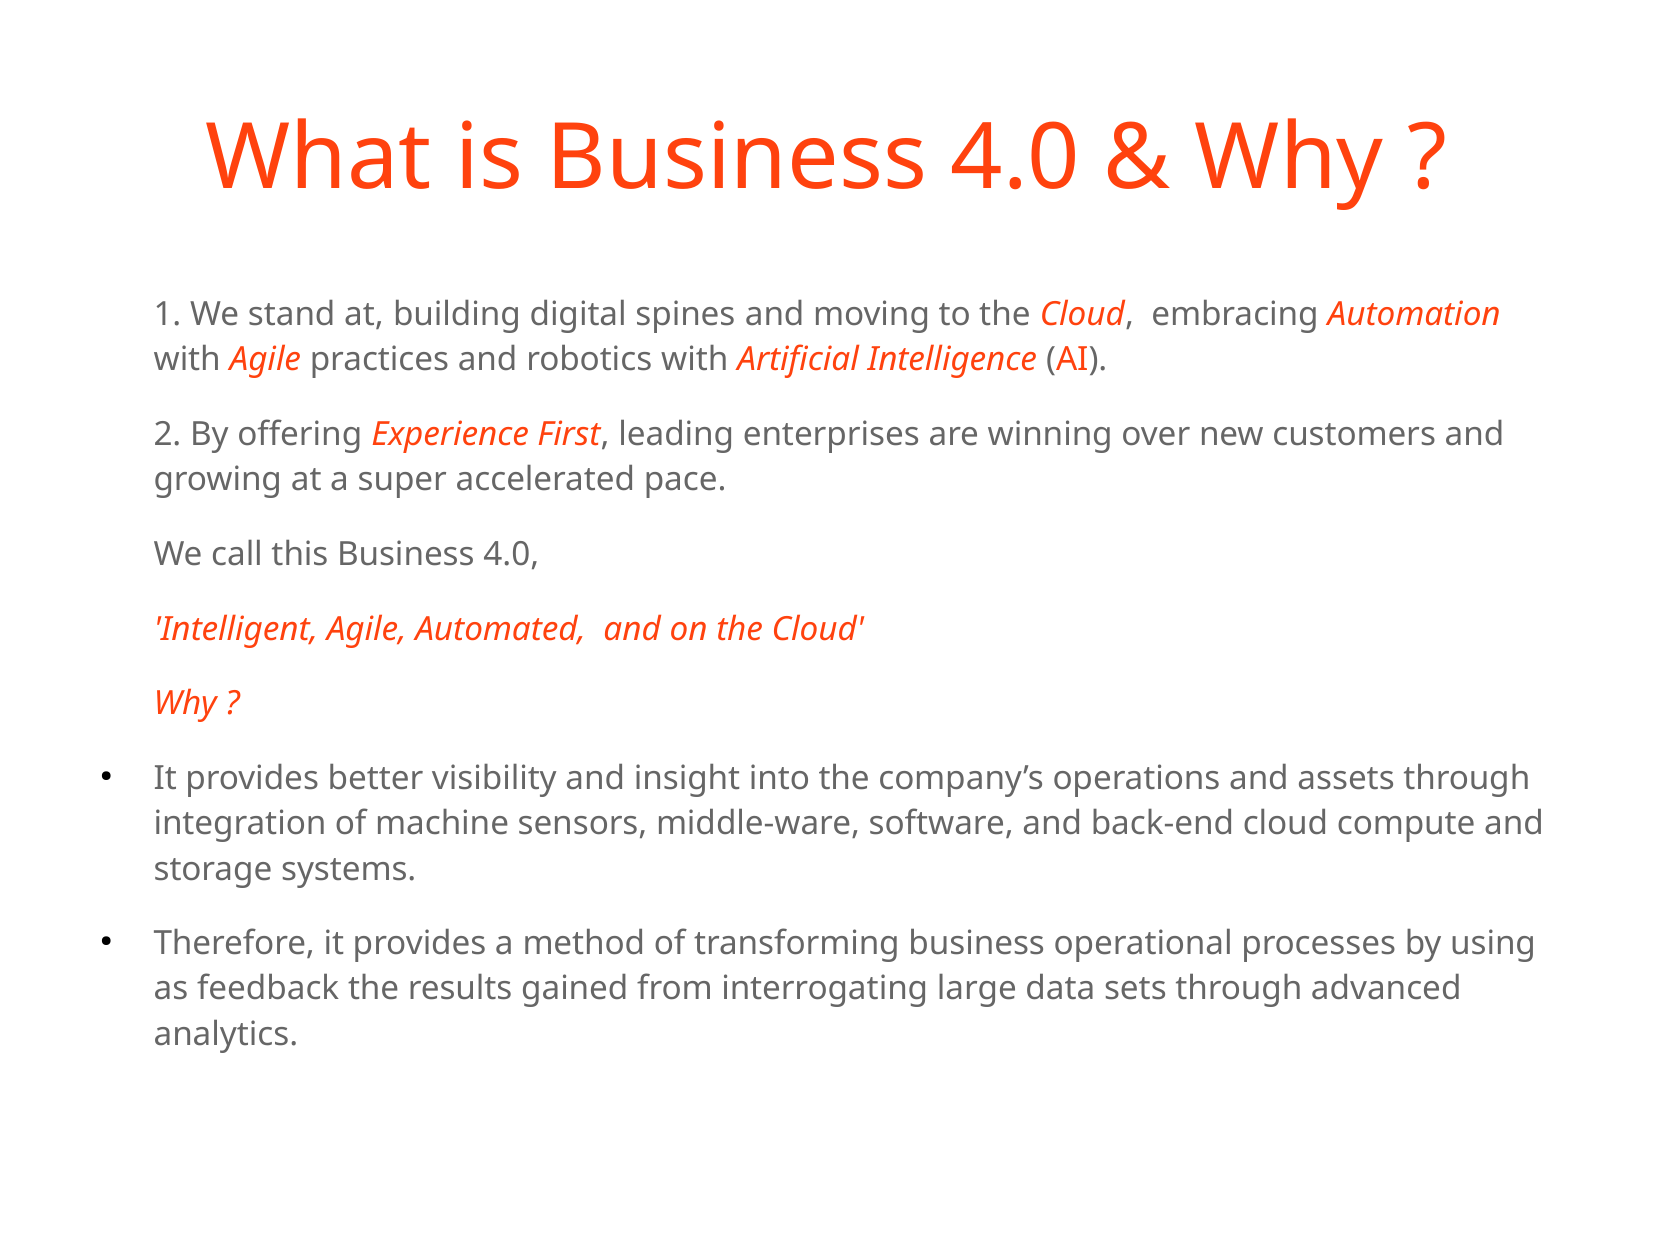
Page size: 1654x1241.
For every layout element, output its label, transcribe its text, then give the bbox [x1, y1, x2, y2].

title What is Business 4.0 & Why ? [82, 49, 1571, 257]
list 1. We stand at, building digital spines and moving to the Cloud, embracing Automation with Agile practices and robotics with Artificial Intelligence (AI). 2. By offering Experience First, leading enterprises are winning over new customers and growing at a super accelerated pace. We call this Business 4.0, 'Intelligent, Agile, Automated, and on the Cloud' Why ? It provides better visibility and insight into the company’s operations and assets through integration of machine sensors, middle-ware, software, and back-end cloud compute and storage systems. Therefore, it provides a method of transforming business operational processes by using as feedback the results gained from interrogating large data sets through advanced analytics. [82, 290, 1571, 1109]
